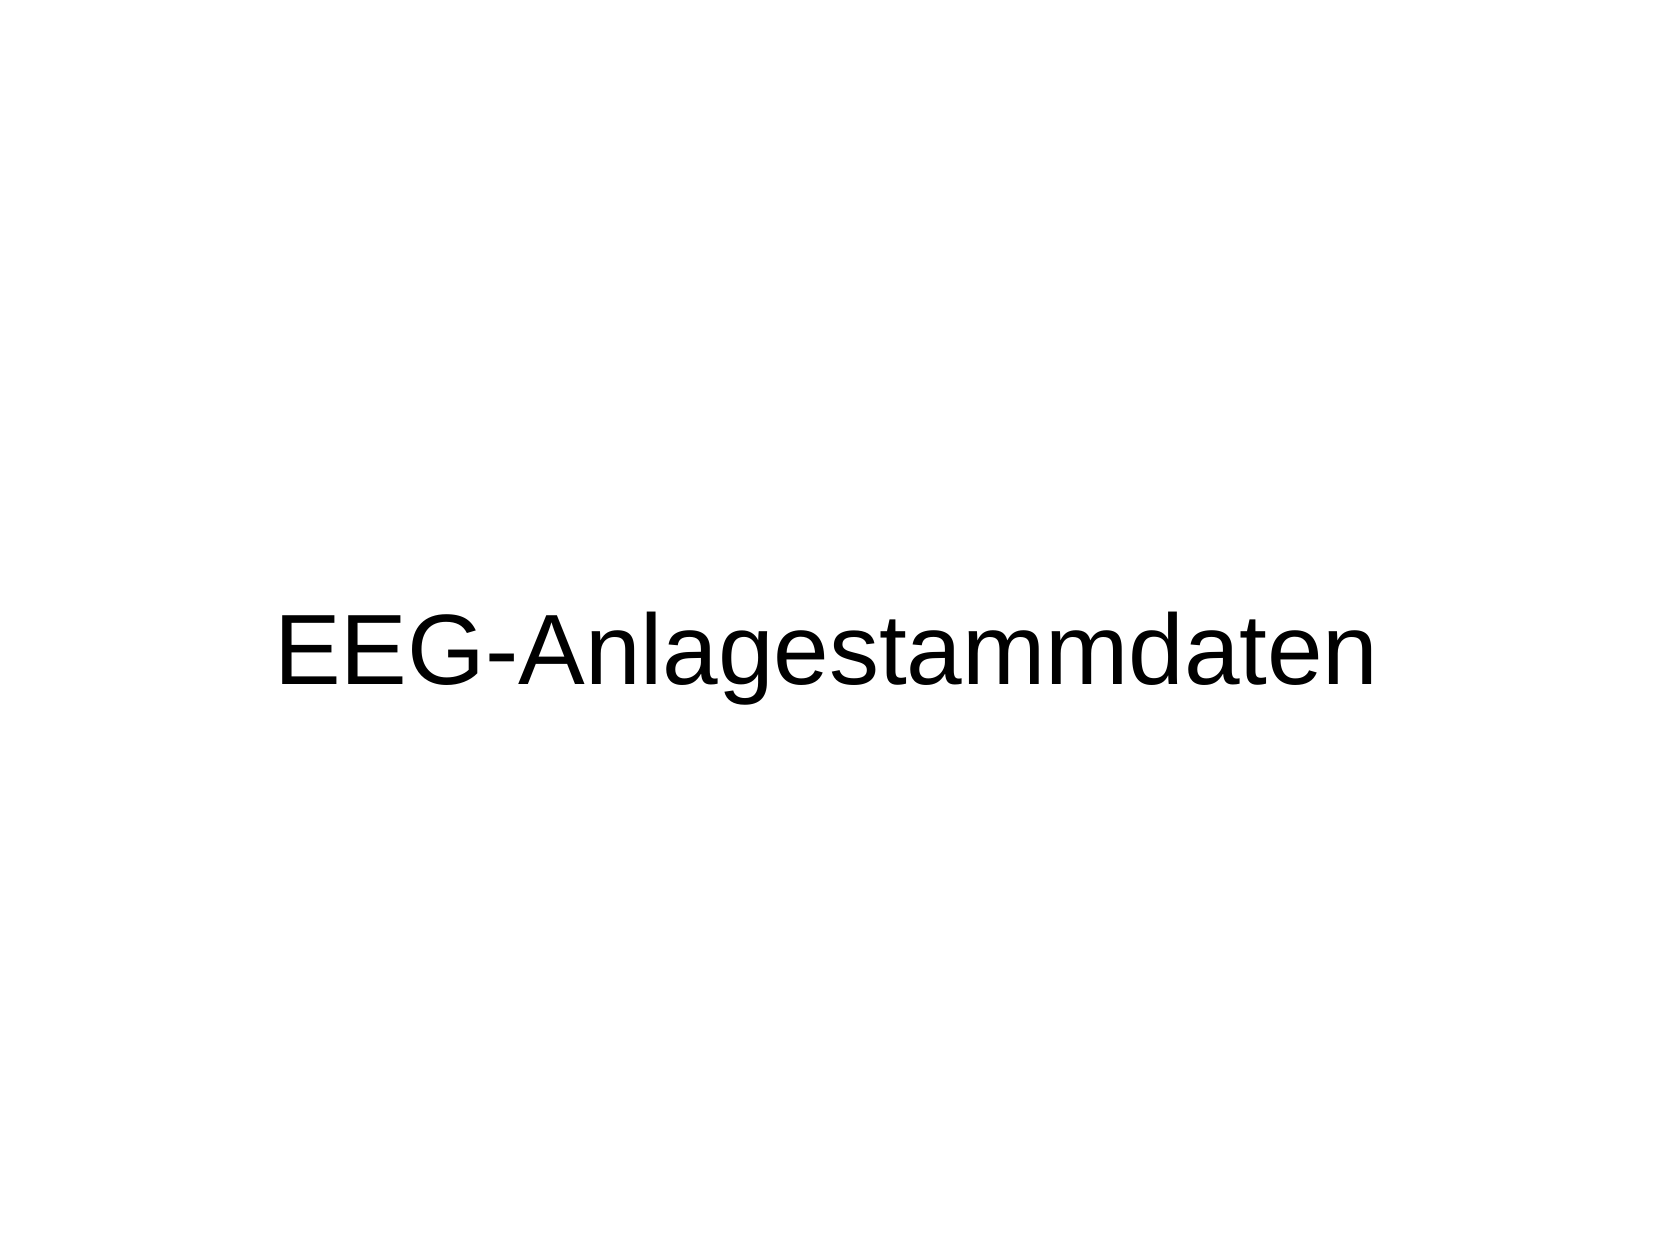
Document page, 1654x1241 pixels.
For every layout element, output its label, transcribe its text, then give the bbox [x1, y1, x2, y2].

subtitle EEG-Anlagestammdaten [82, 290, 1571, 1010]
